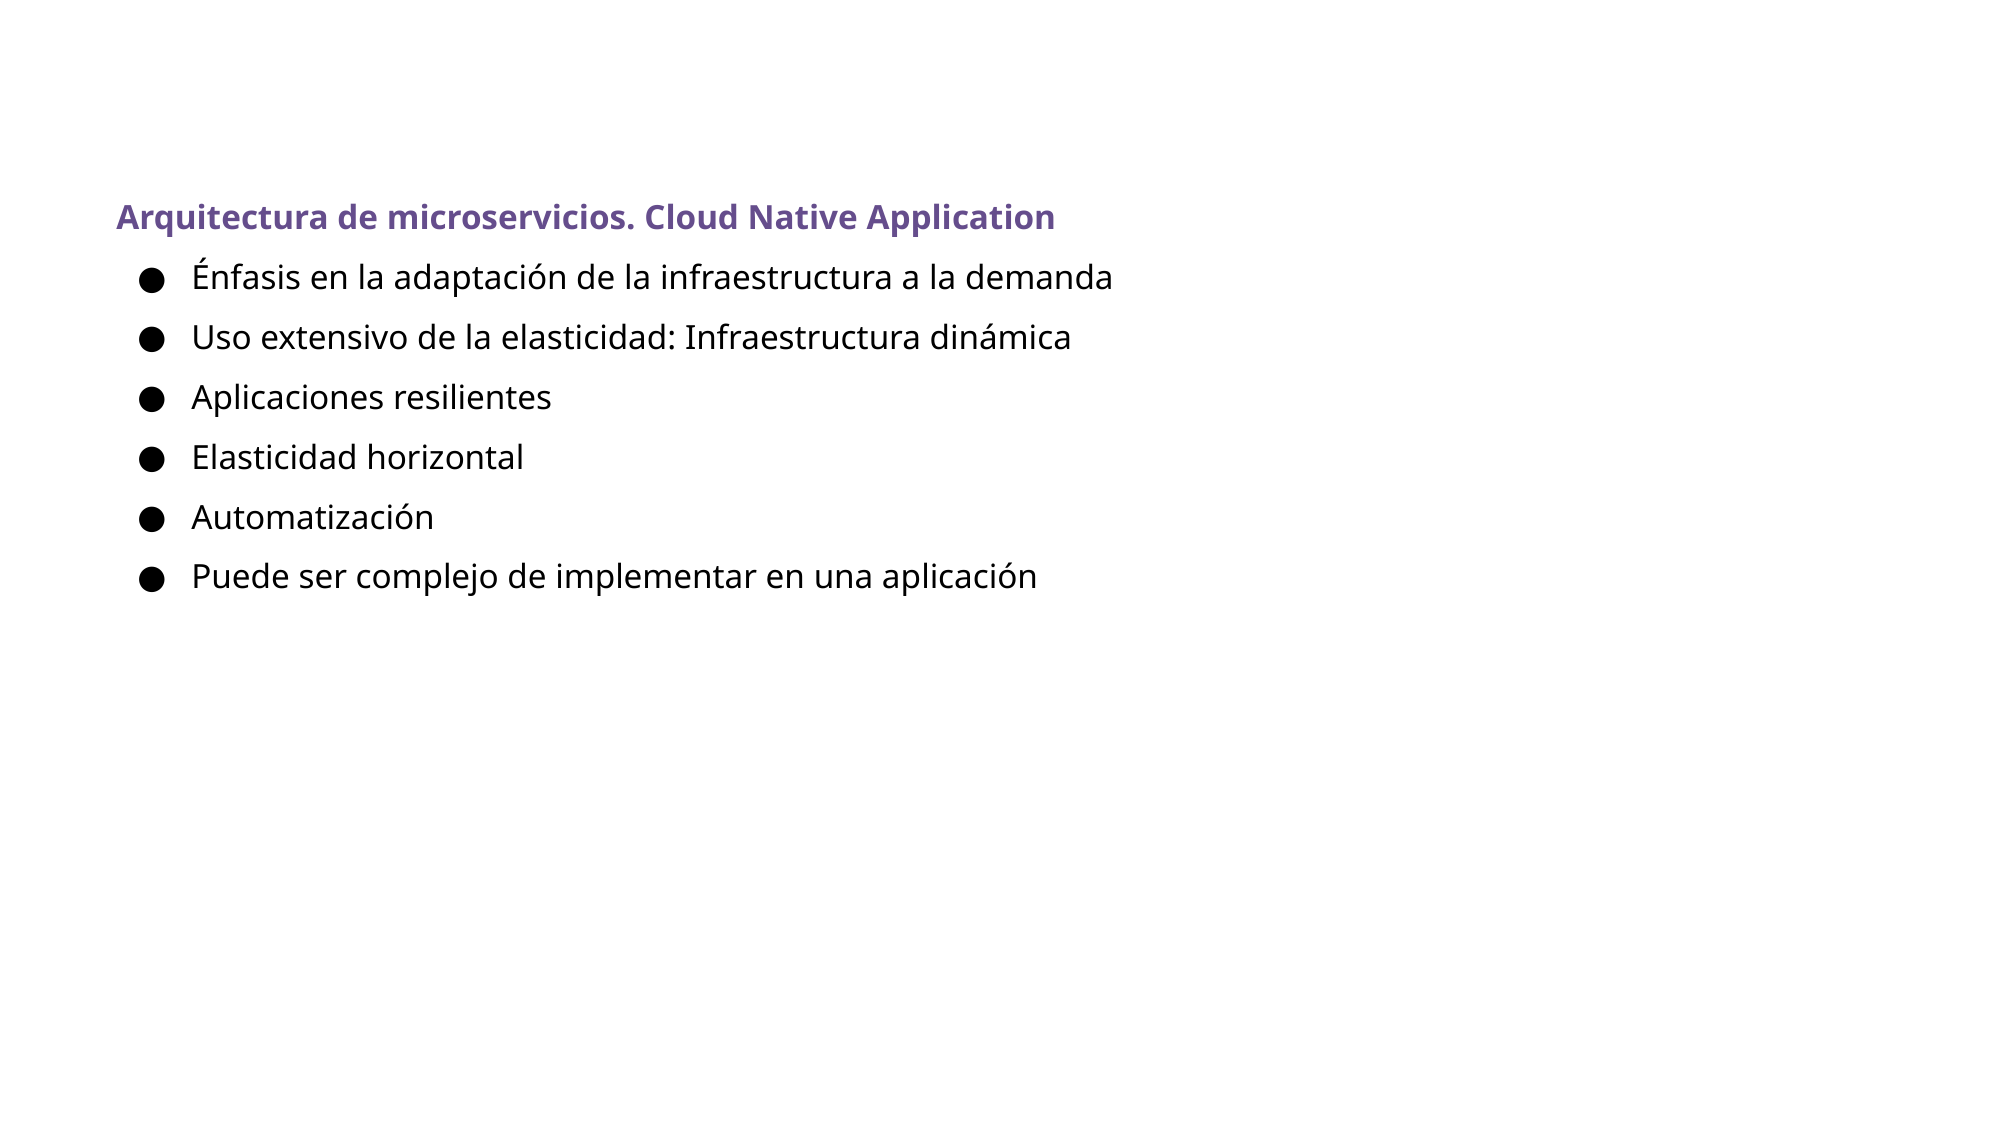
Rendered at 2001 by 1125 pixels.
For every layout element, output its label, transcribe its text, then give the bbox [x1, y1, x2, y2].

text_box Arquitectura de microservicios. Cloud Native Application Énfasis en la adaptación de la infraestructura a la demanda Uso extensivo de la elasticidad: Infraestructura dinámica Aplicaciones resilientes Elasticidad horizontal Automatización Puede ser complejo de implementar en una aplicación [101, 169, 1977, 382]
